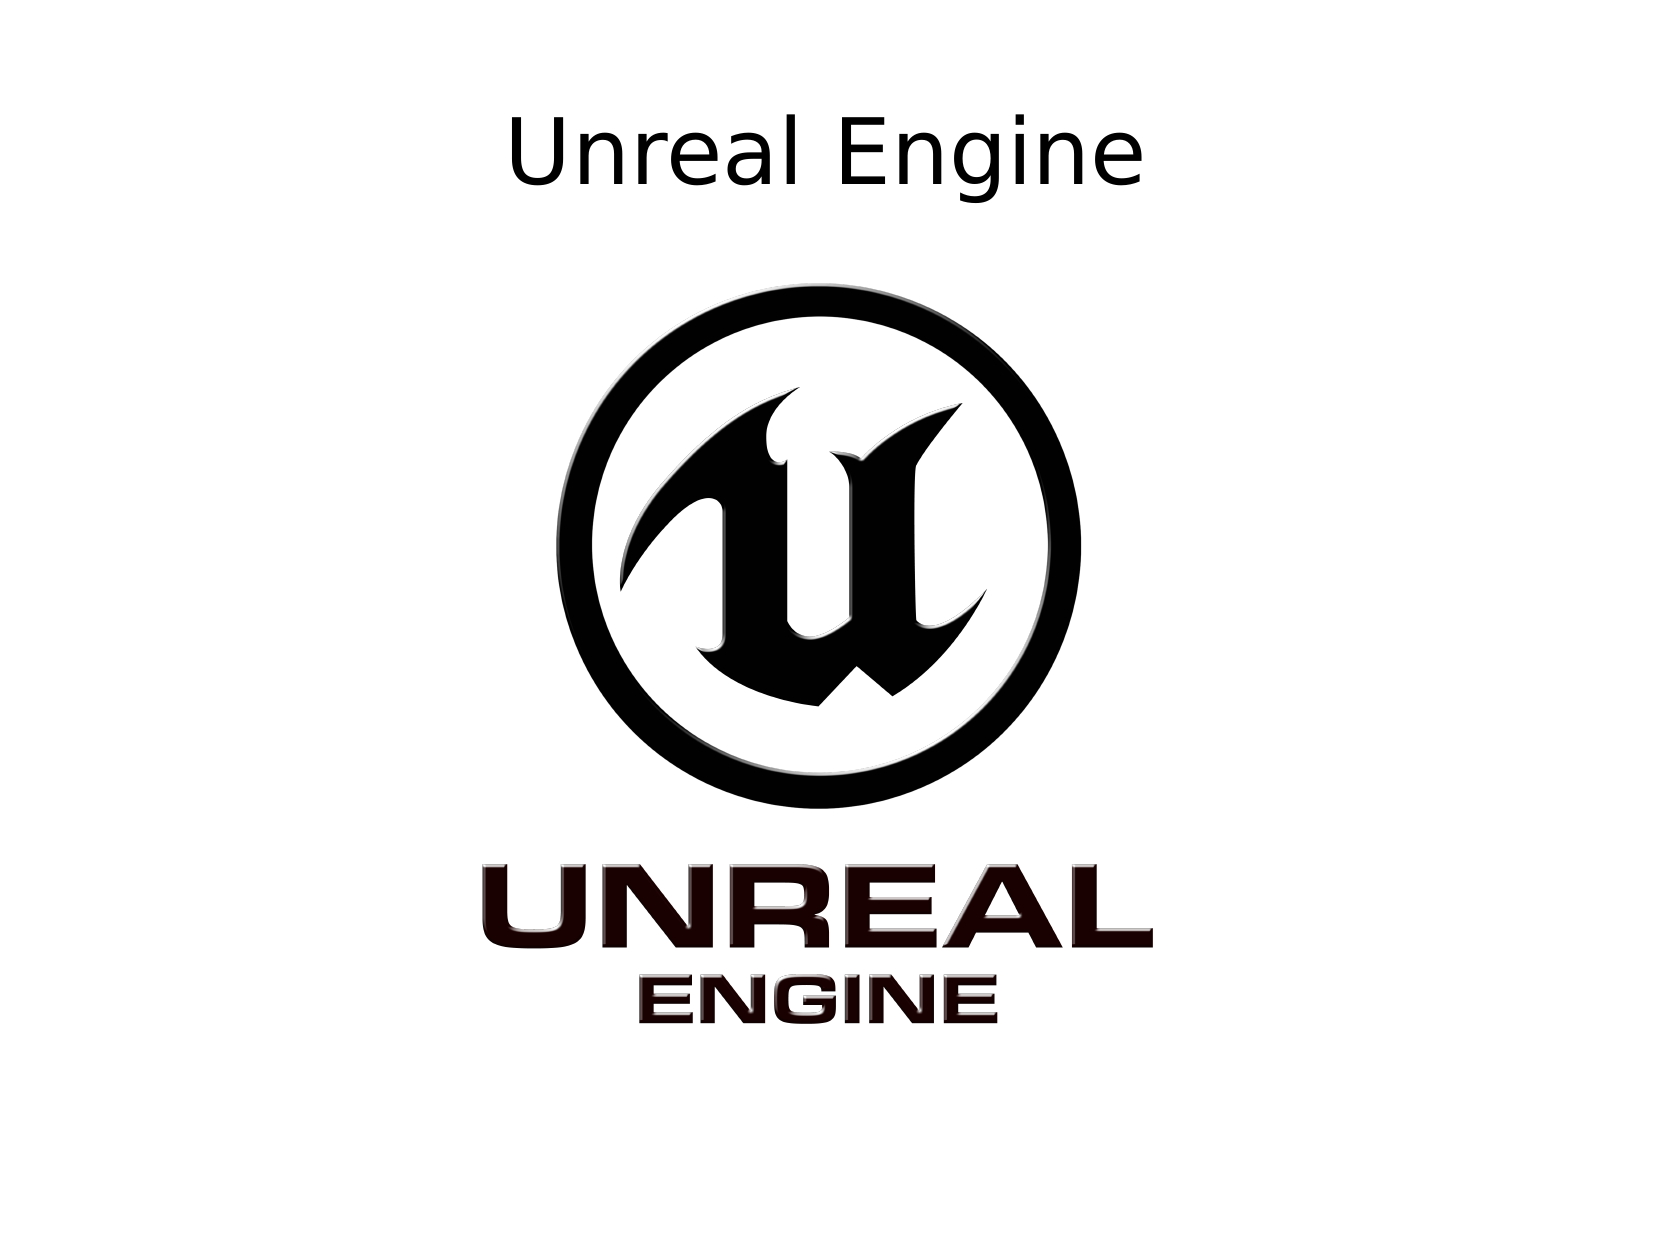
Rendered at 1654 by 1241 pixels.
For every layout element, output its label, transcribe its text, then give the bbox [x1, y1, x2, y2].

title Unreal Engine [82, 49, 1571, 257]
picture [435, 224, 1200, 1077]
